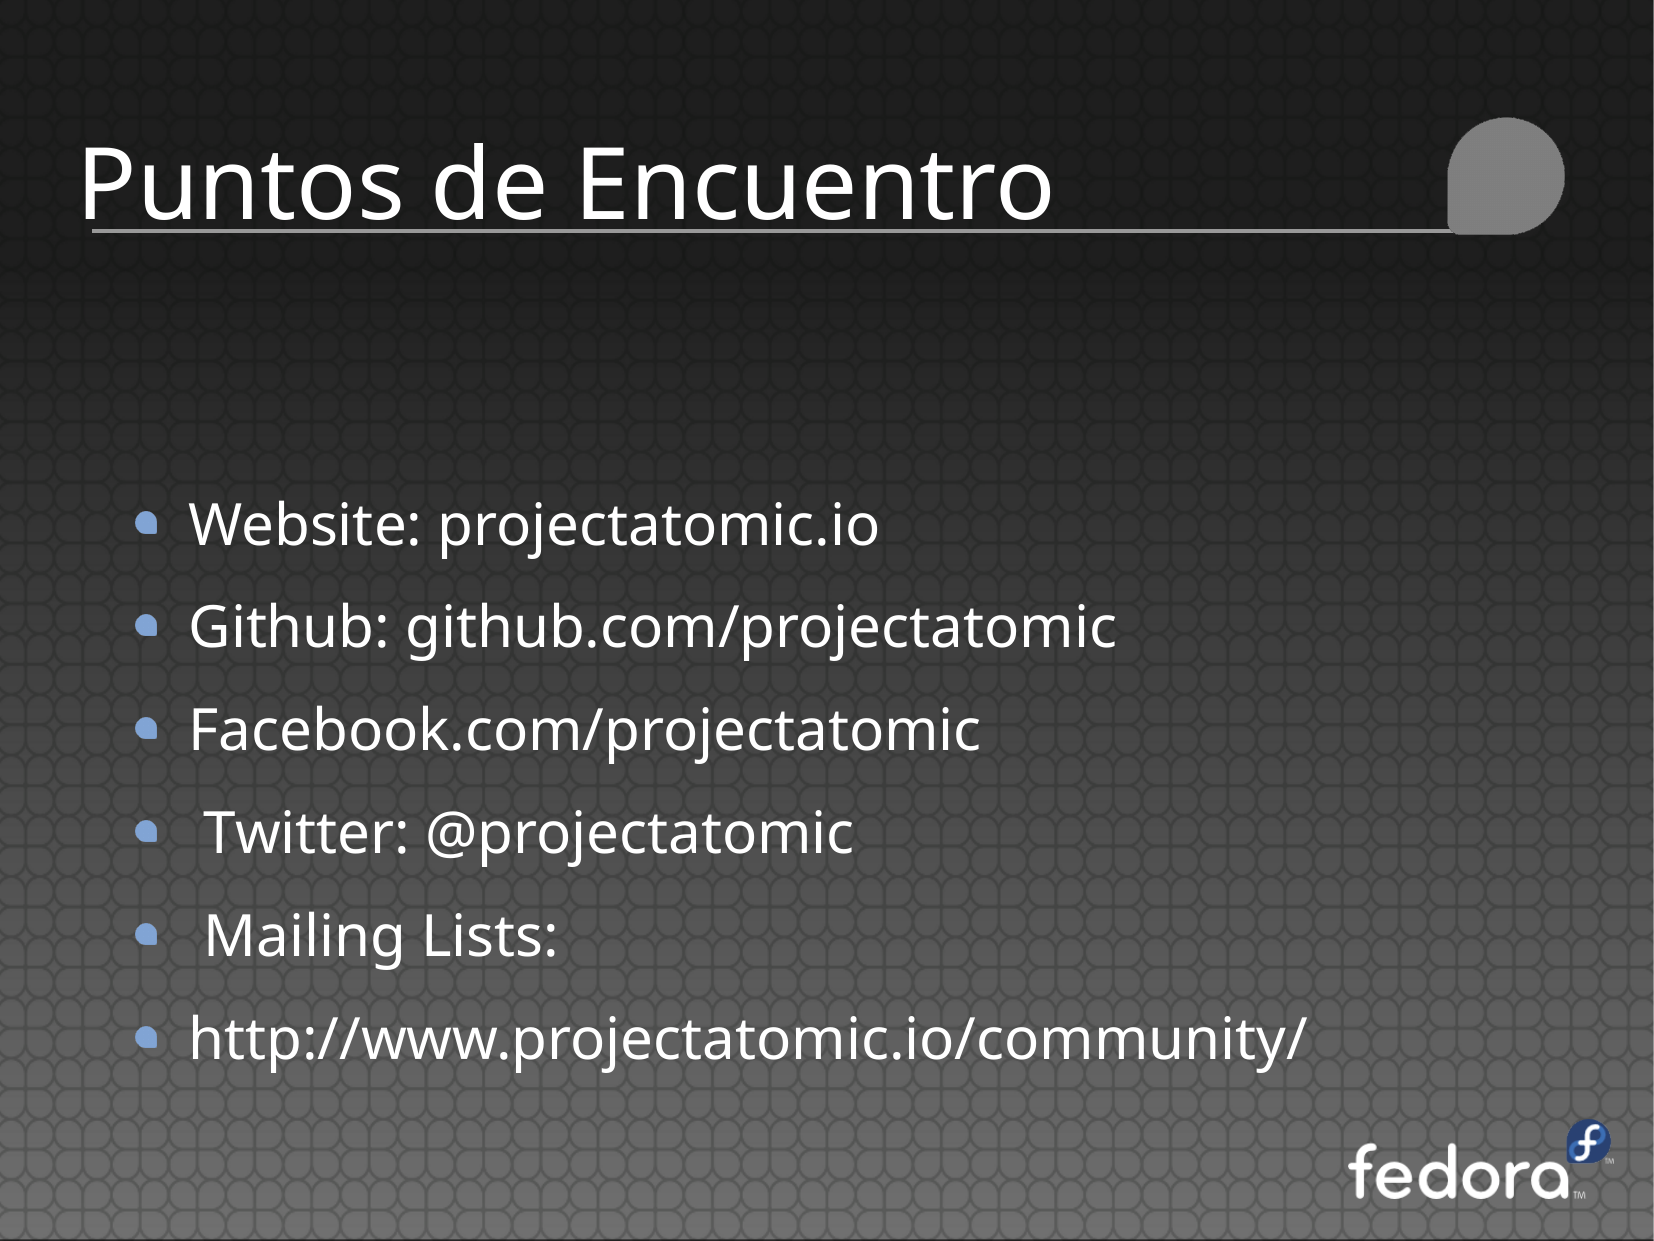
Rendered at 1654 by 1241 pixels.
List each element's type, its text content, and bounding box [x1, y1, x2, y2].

picture [0, 0, 1654, 1241]
list Website: projectatomic.io Github: github.com/projectatomic Facebook.com/projectatomic Twitter: @projectatomic Mailing Lists: http://www.projectatomic.io/community/ [46, 300, 1536, 1152]
title Puntos de Encuentro [76, 112, 1566, 249]
